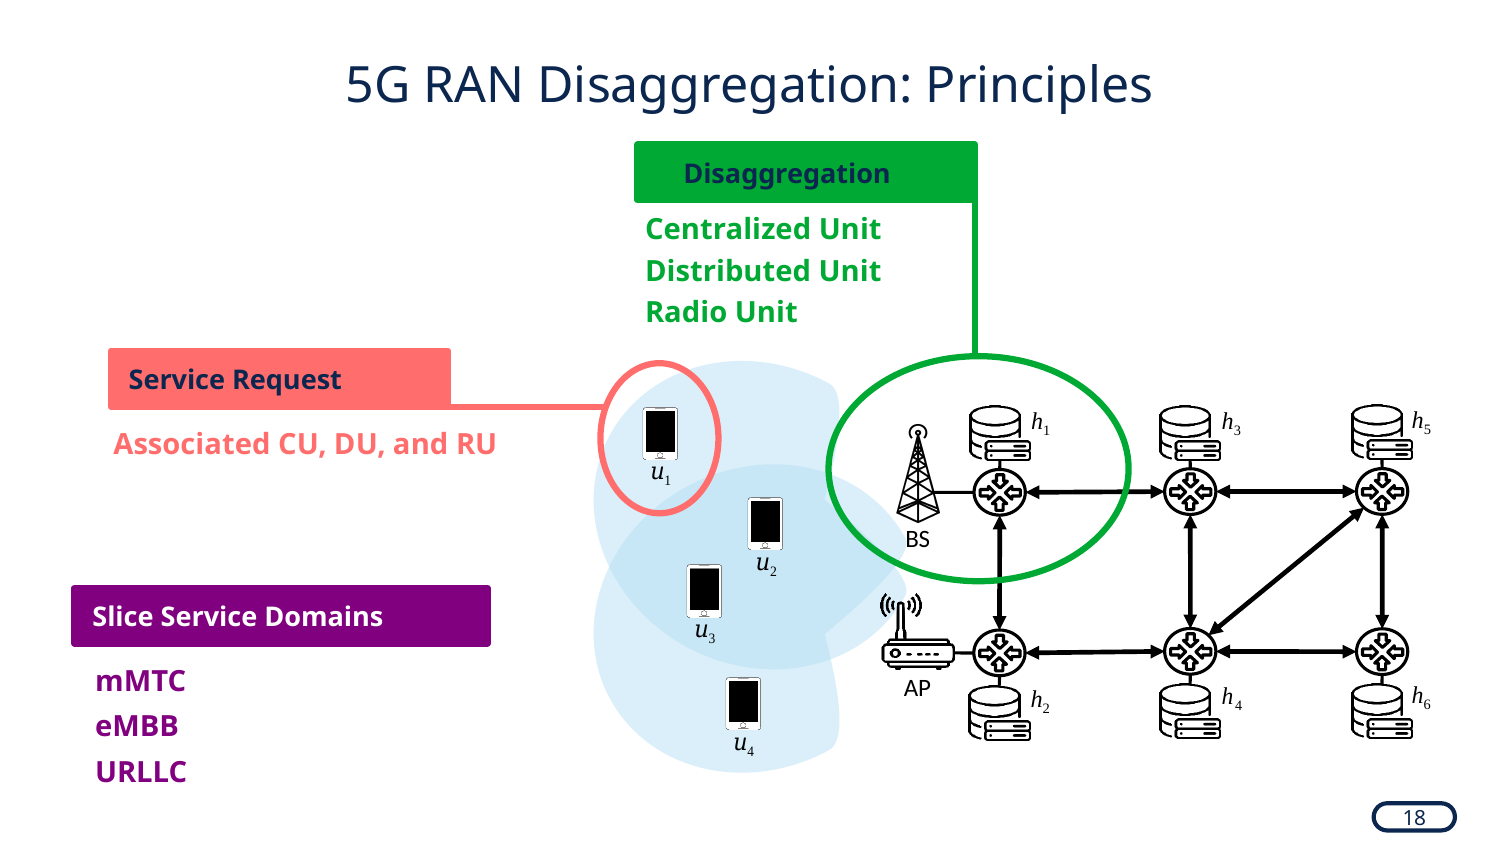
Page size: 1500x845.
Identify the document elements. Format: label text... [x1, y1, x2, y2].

text_box AP [880, 671, 955, 702]
text_box Disaggregation [637, 144, 976, 201]
text_box 18 [1373, 803, 1456, 831]
picture [1351, 683, 1413, 739]
chart [1215, 683, 1248, 714]
picture [880, 593, 955, 670]
chart [1025, 408, 1057, 439]
picture [968, 685, 1031, 741]
text_box 5G RAN Disaggregation: Principles [37, 37, 1463, 193]
chart [1405, 407, 1438, 438]
text_box [832, 474, 904, 560]
picture [743, 496, 787, 551]
text_box Radio Unit [597, 282, 943, 339]
chart [644, 458, 677, 489]
text_box Associated CU, DU, and RU [98, 415, 587, 465]
text_box BS [894, 522, 942, 553]
chart [1024, 686, 1057, 718]
chart [688, 616, 722, 647]
picture [1159, 405, 1221, 461]
chart [727, 729, 761, 760]
text_box Slice Service Domains [74, 587, 488, 644]
text_box Service Request [110, 351, 449, 407]
text_box Centralized Unit [597, 199, 943, 241]
text_box mMTC eMBB URLLC [80, 652, 431, 783]
text_box [593, 360, 907, 773]
picture [721, 676, 765, 731]
chart [1405, 682, 1438, 713]
picture [682, 563, 726, 619]
picture [893, 421, 943, 526]
chart [749, 549, 783, 580]
chart [1215, 408, 1248, 439]
text_box [832, 443, 837, 469]
picture [1159, 683, 1221, 739]
text_box [604, 372, 715, 510]
picture [969, 405, 1031, 461]
text_box Distributed Unit [597, 241, 943, 282]
picture [1351, 404, 1413, 460]
picture [638, 406, 682, 461]
